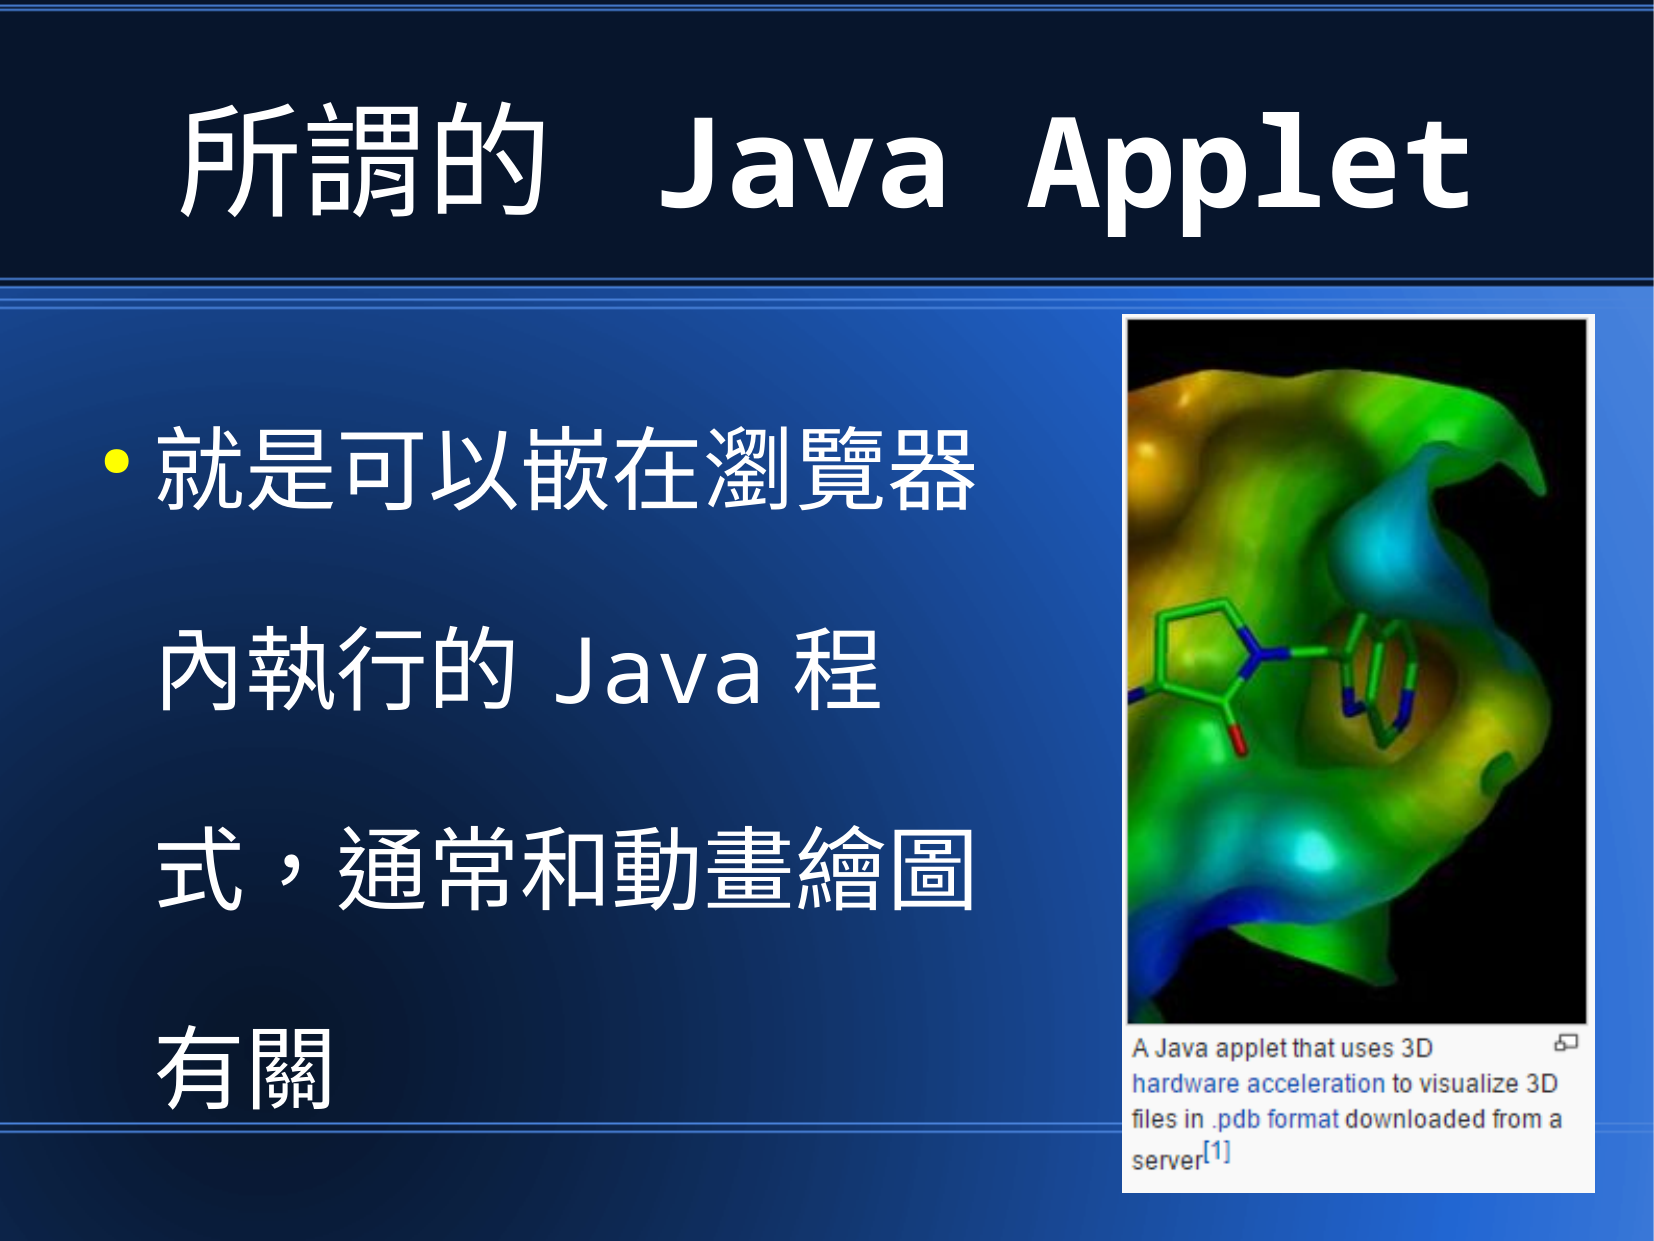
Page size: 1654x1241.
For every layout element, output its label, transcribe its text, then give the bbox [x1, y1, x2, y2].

picture [0, 0, 1654, 1241]
list 就是可以嵌在瀏覽器內執行的Java程式，通常和動畫繪圖有關 [82, 330, 1063, 1241]
title 所謂的 Java Applet [82, 49, 1571, 257]
